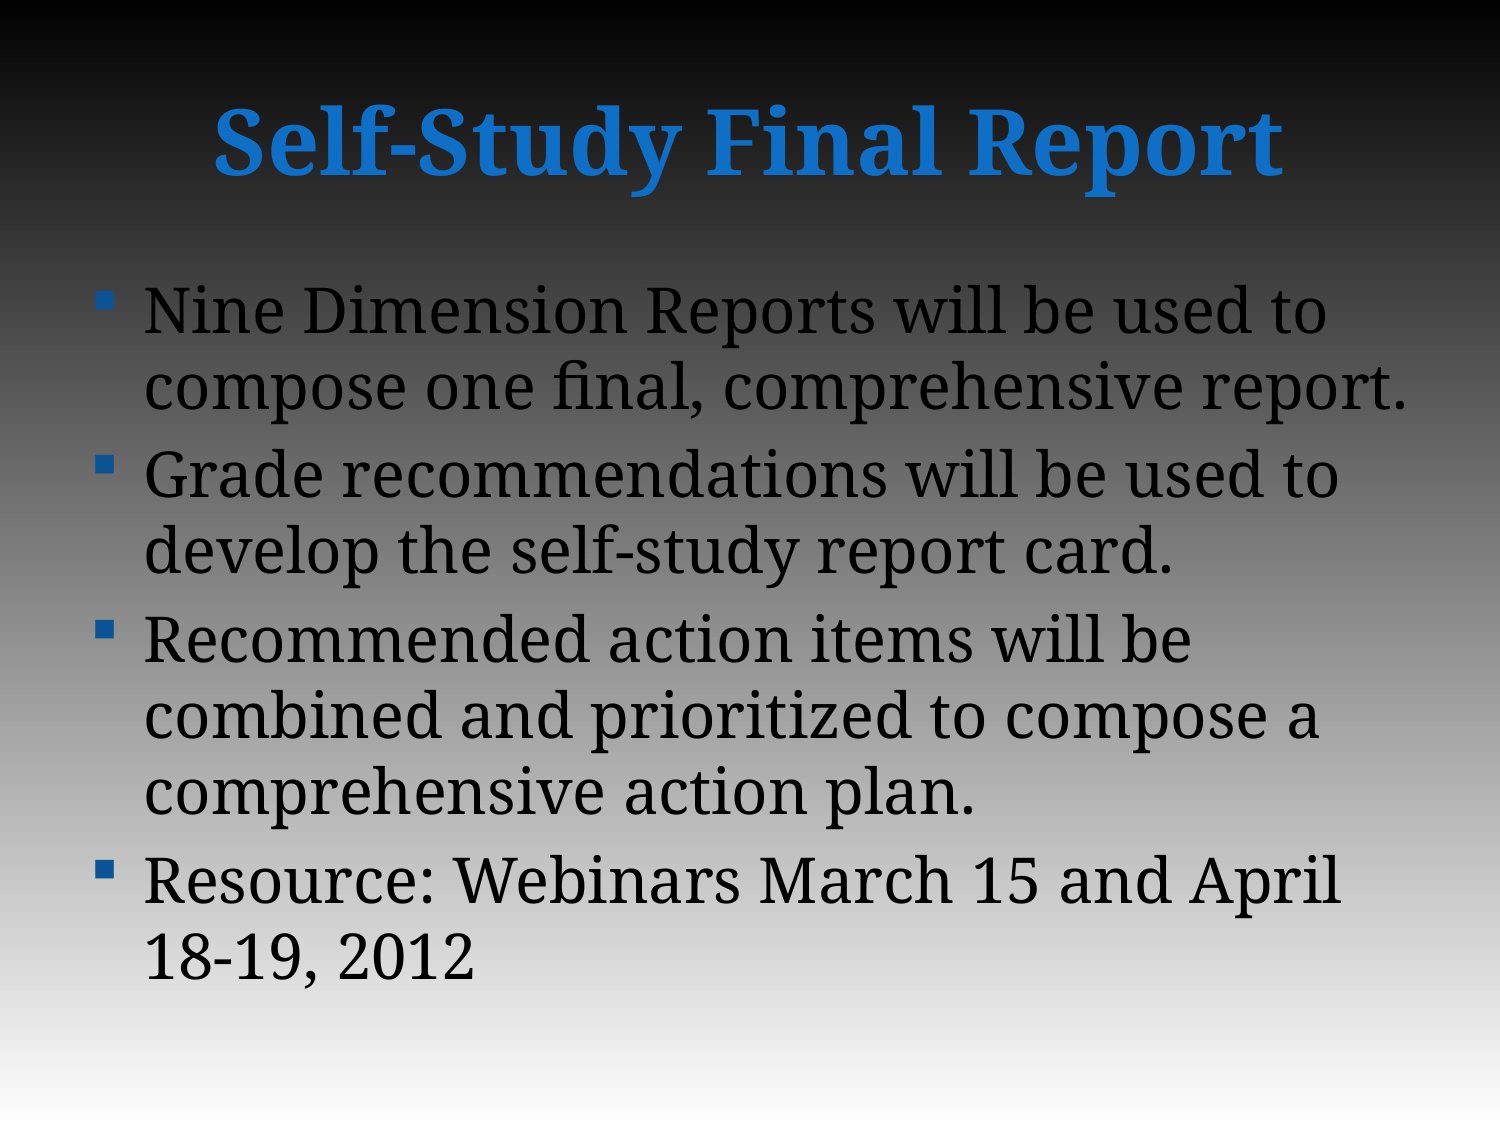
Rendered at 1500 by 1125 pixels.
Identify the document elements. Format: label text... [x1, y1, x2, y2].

list Nine Dimension Reports will be used to compose one final, comprehensive report. Grade recommendations will be used to develop the self-study report card. Recommended action items will be combined and prioritized to compose a comprehensive action plan. Resource: Webinars March 15 and April 18-19, 2012 [75, 262, 1425, 1059]
title Self-Study Final Report [75, 45, 1425, 233]
